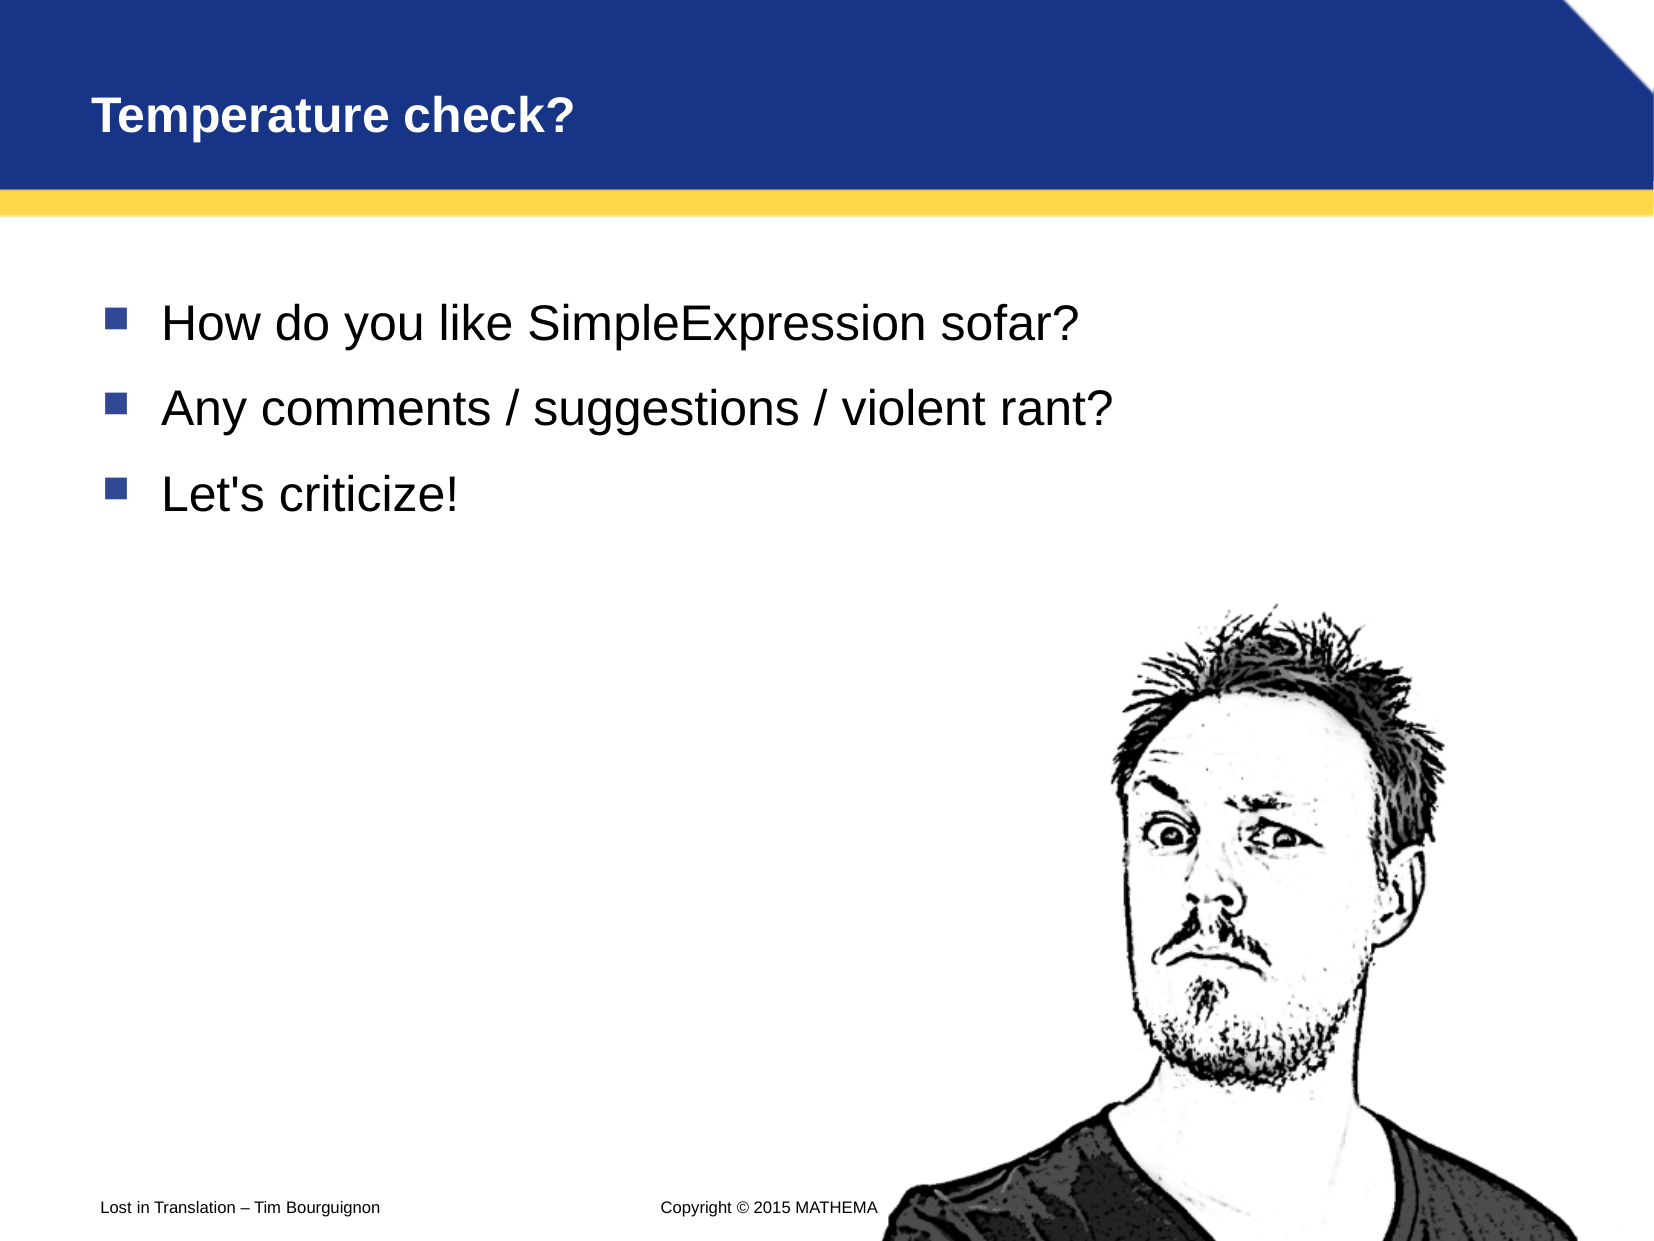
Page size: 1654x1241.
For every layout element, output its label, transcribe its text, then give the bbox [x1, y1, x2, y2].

title Temperature check? [91, 69, 1163, 162]
picture [0, 0, 1654, 1241]
list How do you like SimpleExpression sofar? Any comments / suggestions / violent rant? Let's criticize! [101, 295, 1528, 1139]
